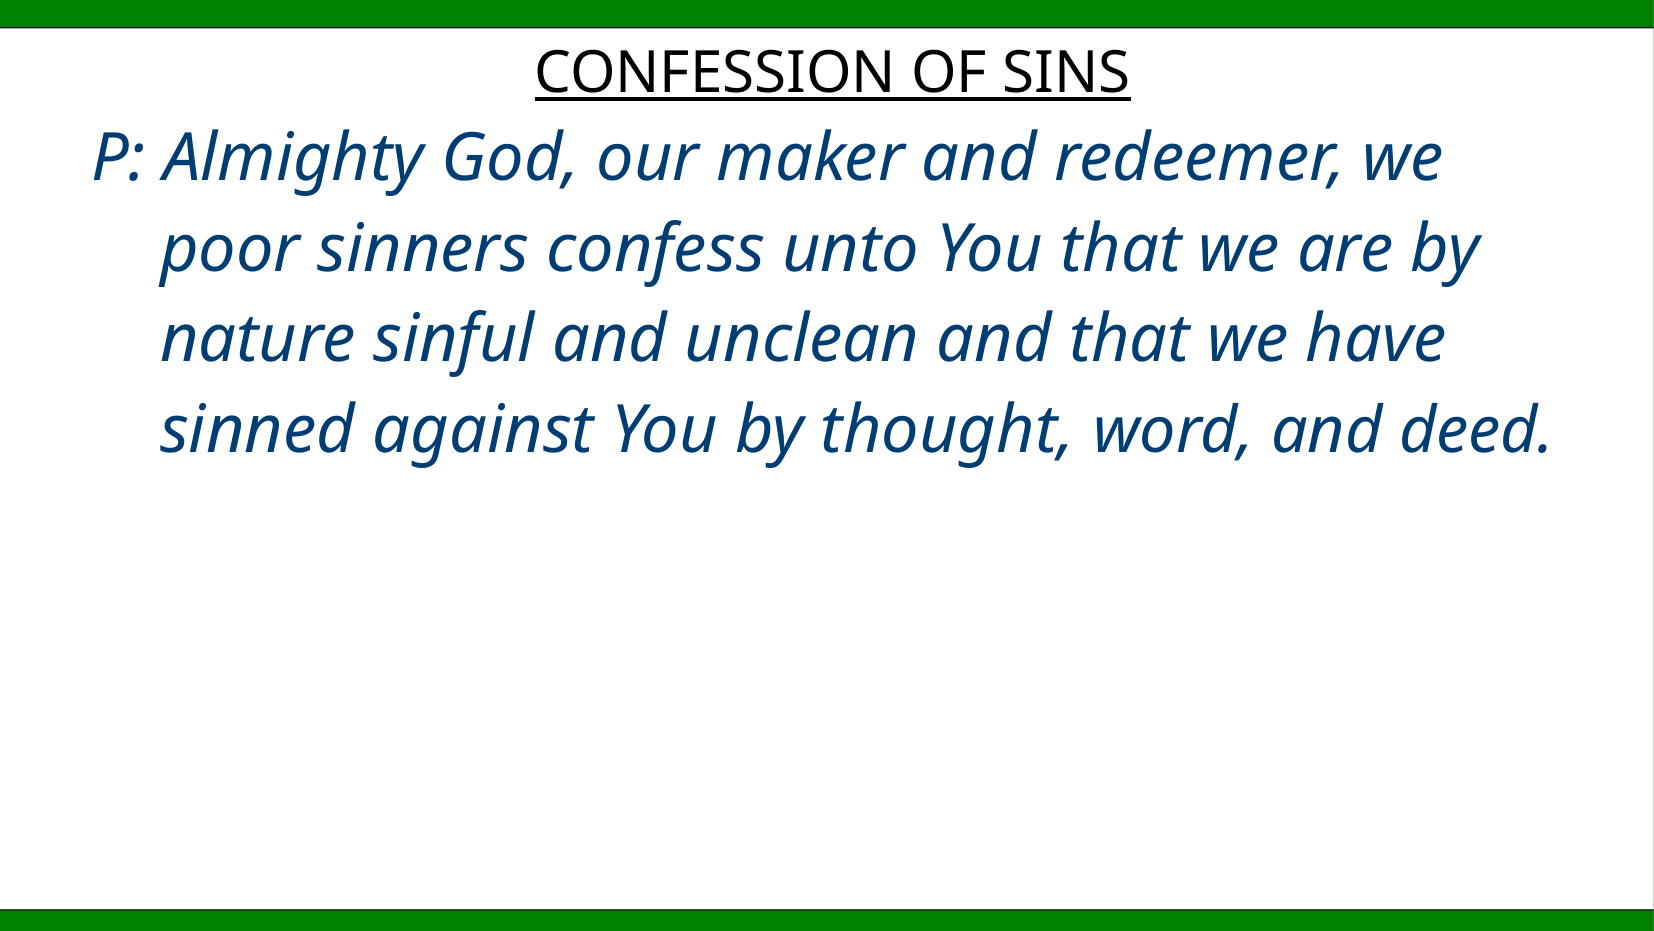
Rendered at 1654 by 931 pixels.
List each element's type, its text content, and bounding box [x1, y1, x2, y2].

picture [0, 0, 1654, 931]
text_box CONFESSION OF SINS P: Almighty God, our maker and redeemer, we poor sinners confess unto You that we are by nature sinful and unclean and that we have sinned against You by thought, word, and deed. [75, 22, 1591, 481]
